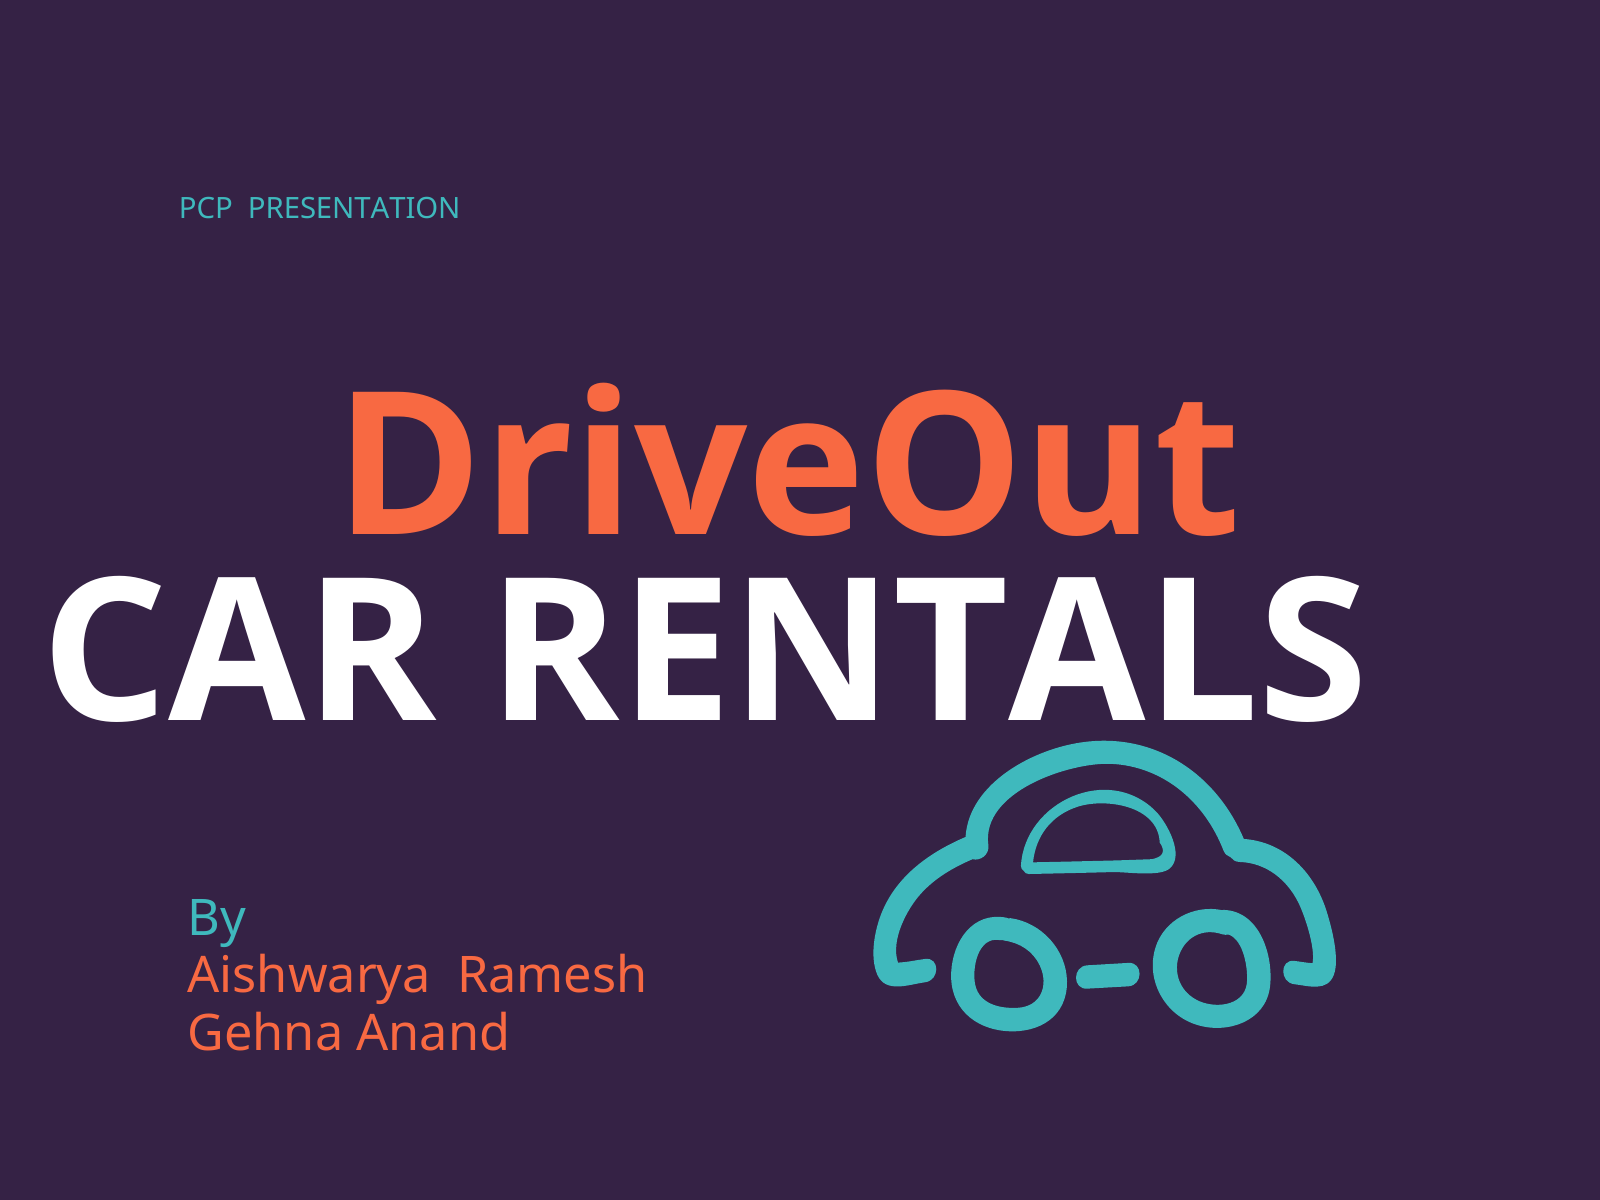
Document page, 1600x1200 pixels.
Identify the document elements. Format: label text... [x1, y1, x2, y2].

text_box [0, 0, 1600, 1200]
text_box By [187, 881, 269, 939]
text_box Gehna Anand [187, 996, 531, 1056]
text_box DriveOut [335, 321, 1479, 507]
text_box PCP PRESENTATION [126, 187, 486, 222]
text_box Aishwarya Ramesh [187, 939, 700, 999]
text_box CAR RENTALS [41, 507, 1600, 740]
